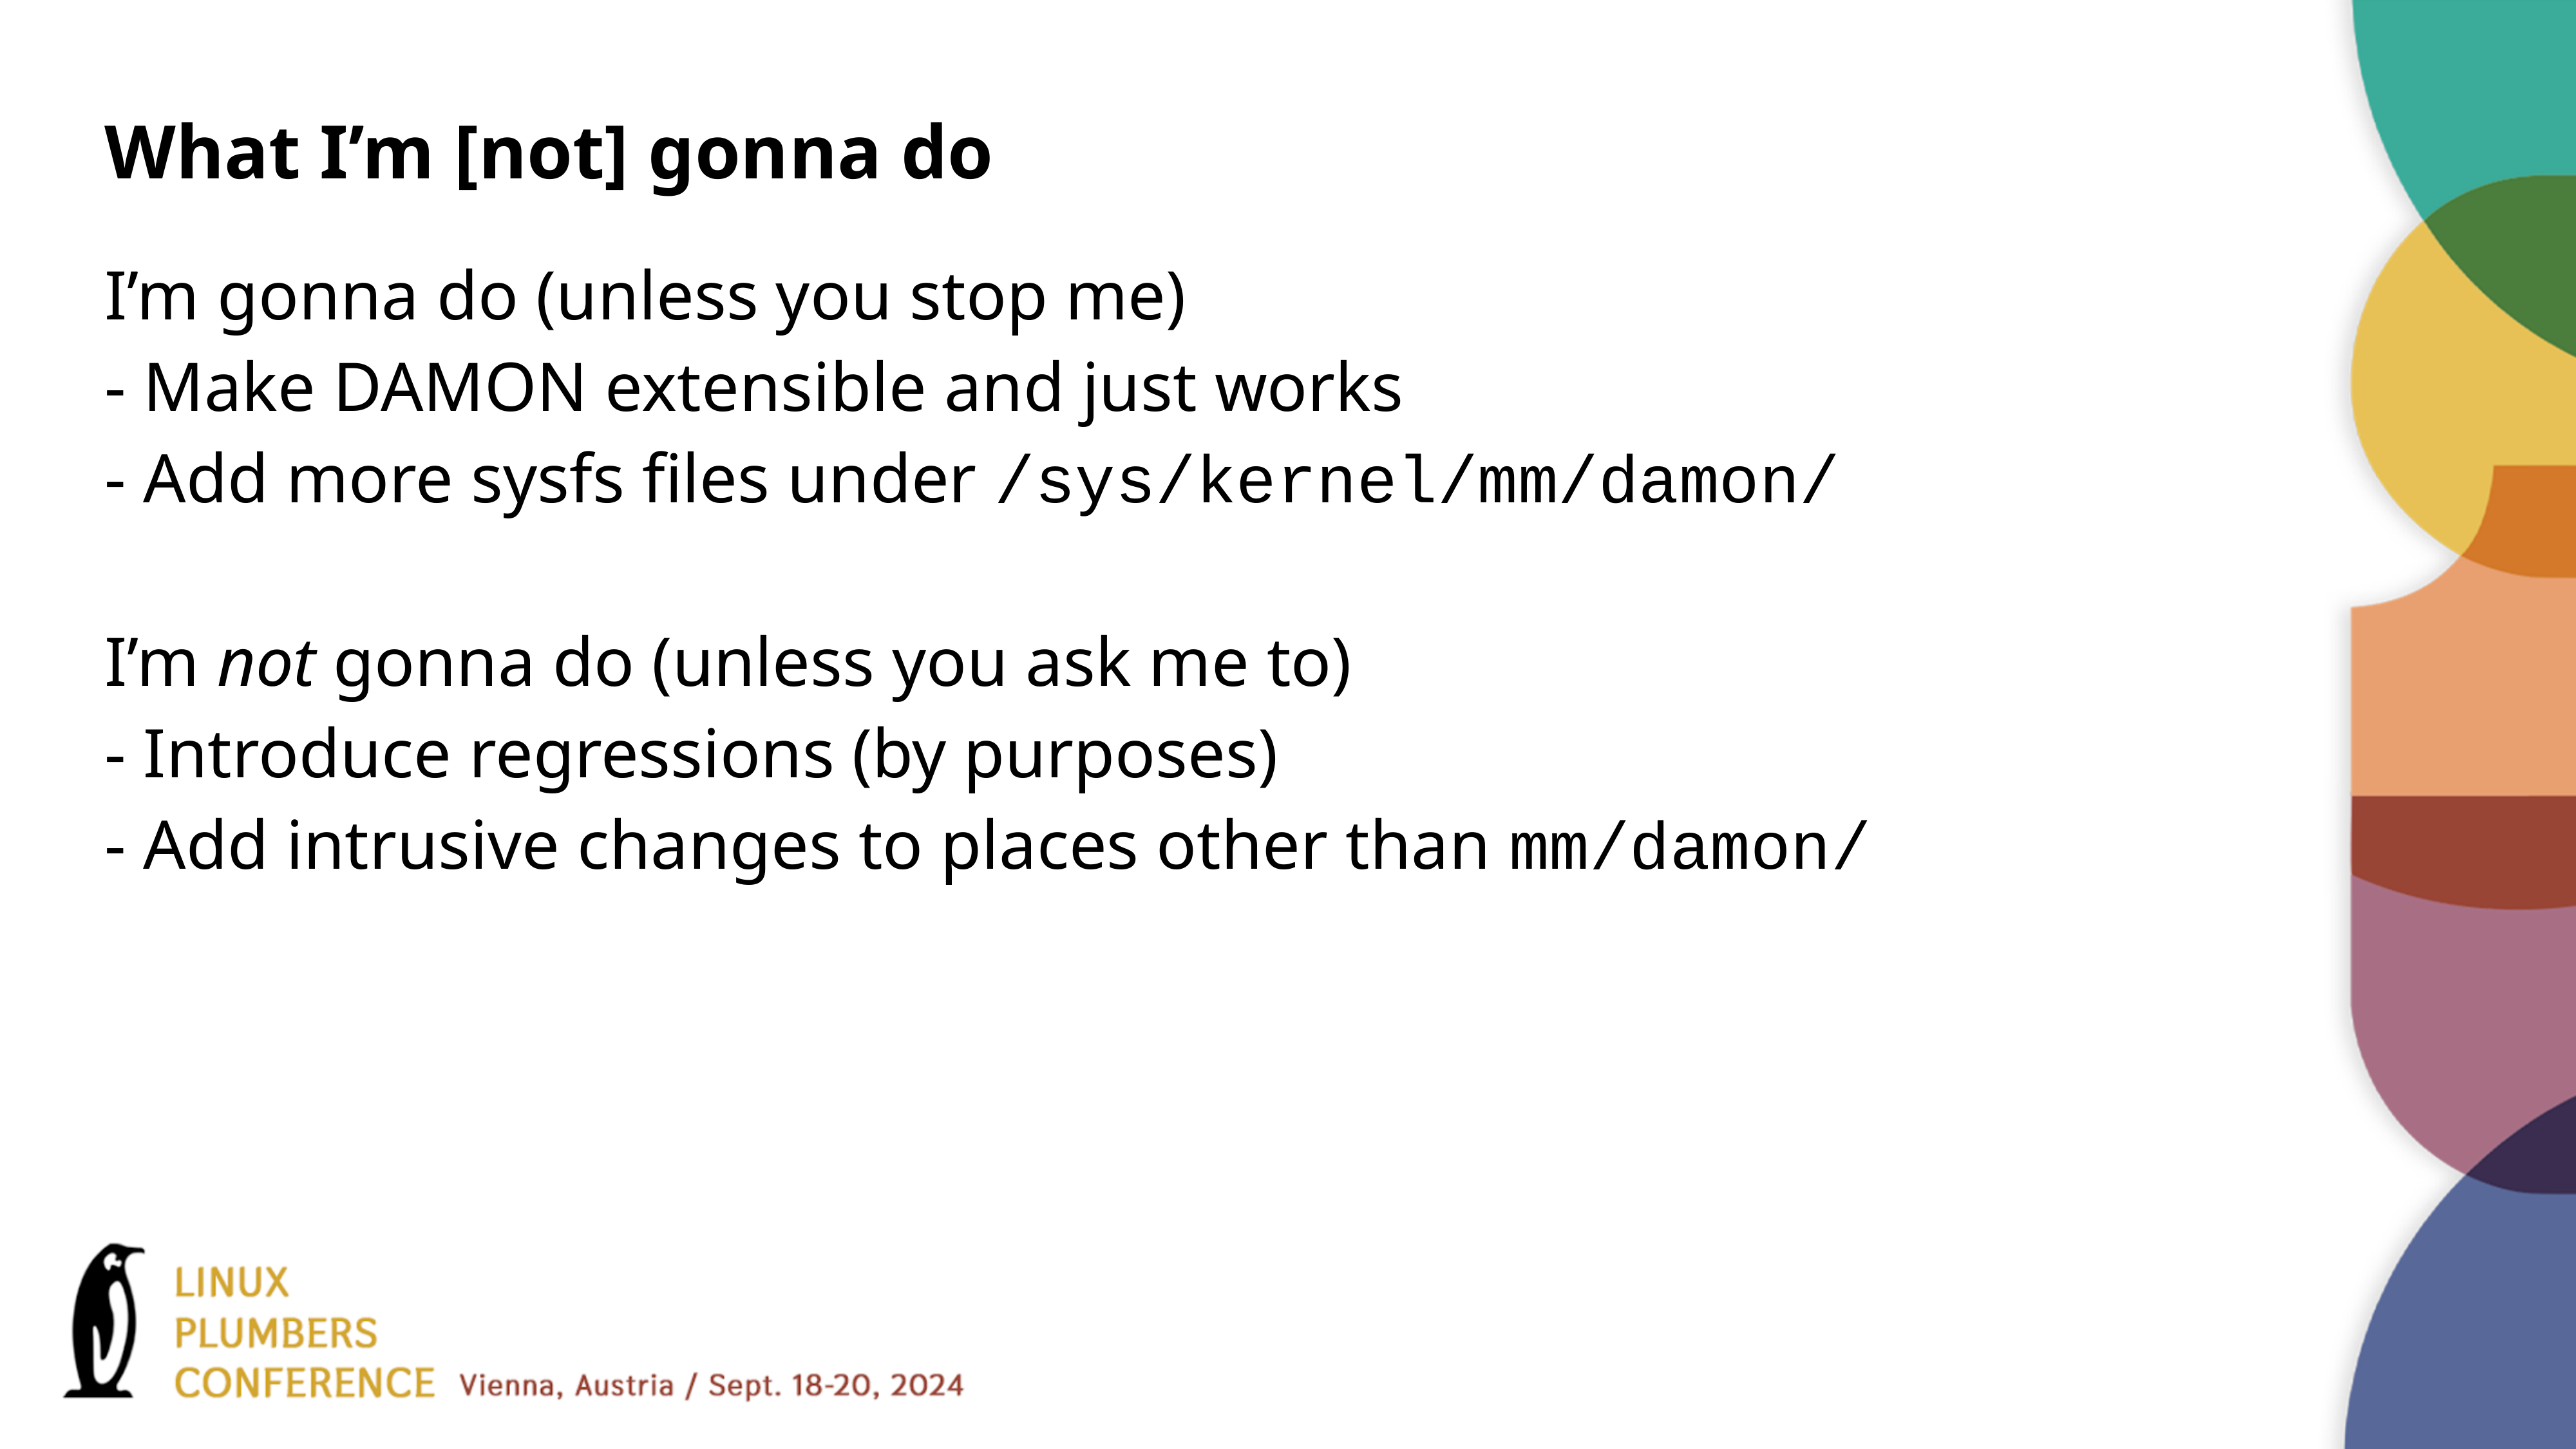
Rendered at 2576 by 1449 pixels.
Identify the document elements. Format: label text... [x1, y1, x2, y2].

picture [0, 0, 2576, 1449]
text_box I’m gonna do (unless you stop me) - Make DAMON extensible and just works - Add more sysfs files under /sys/kernel/mm/damon/ I’m not gonna do (unless you ask me to) - Introduce regressions (by purposes) - Add intrusive changes to places other than mm/damon/ [95, 243, 2320, 1141]
text_box What I’m [not] gonna do [95, 95, 2320, 209]
